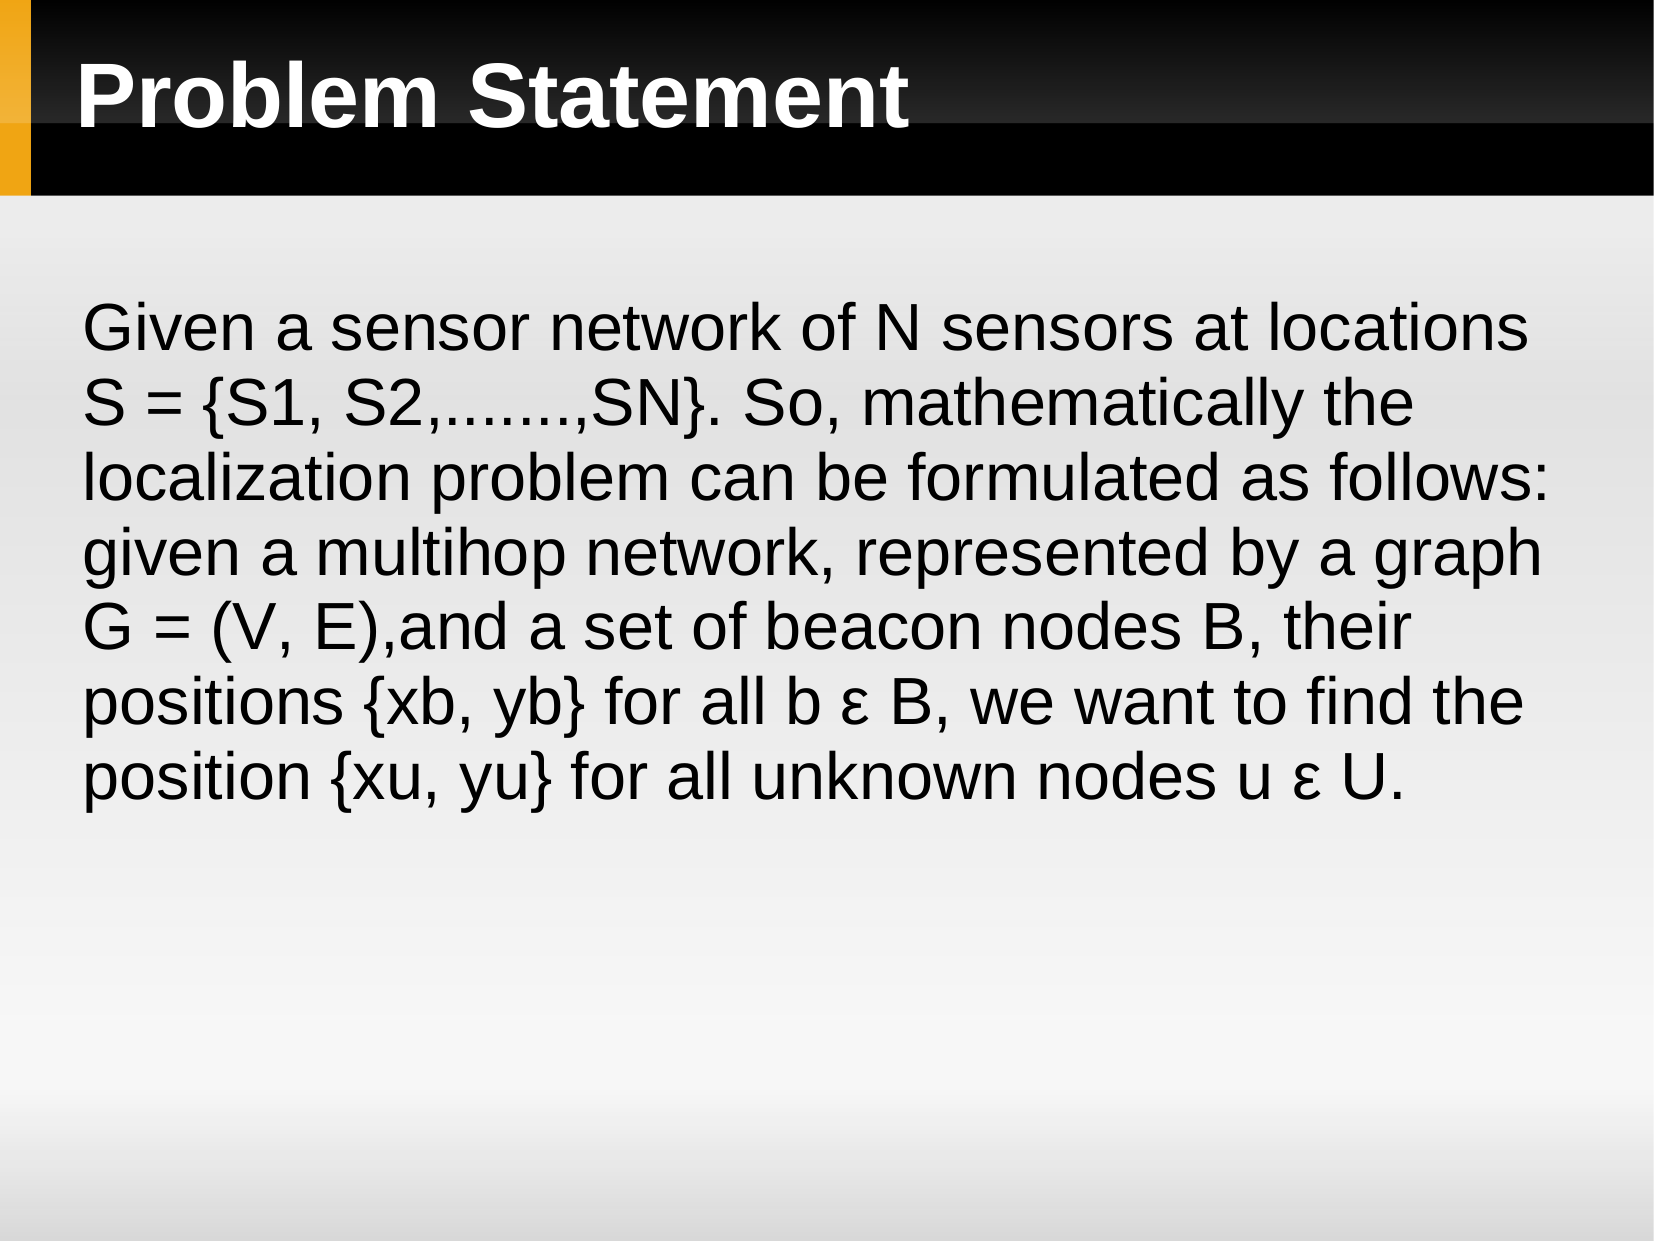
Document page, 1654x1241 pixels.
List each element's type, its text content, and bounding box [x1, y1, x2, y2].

list Given a sensor network of N sensors at locations S = {S1, S2,.......,SN}. So, mathematically the localization problem can be formulated as follows: given a multihop network, represented by a graph G = (V, E),and a set of beacon nodes B, their positions {xb, yb} for all b ε B, we want to find the position {xu, yu} for all unknown nodes u ε U. [82, 290, 1571, 918]
title Problem Statement [75, 0, 1564, 193]
picture [0, 0, 1654, 1241]
